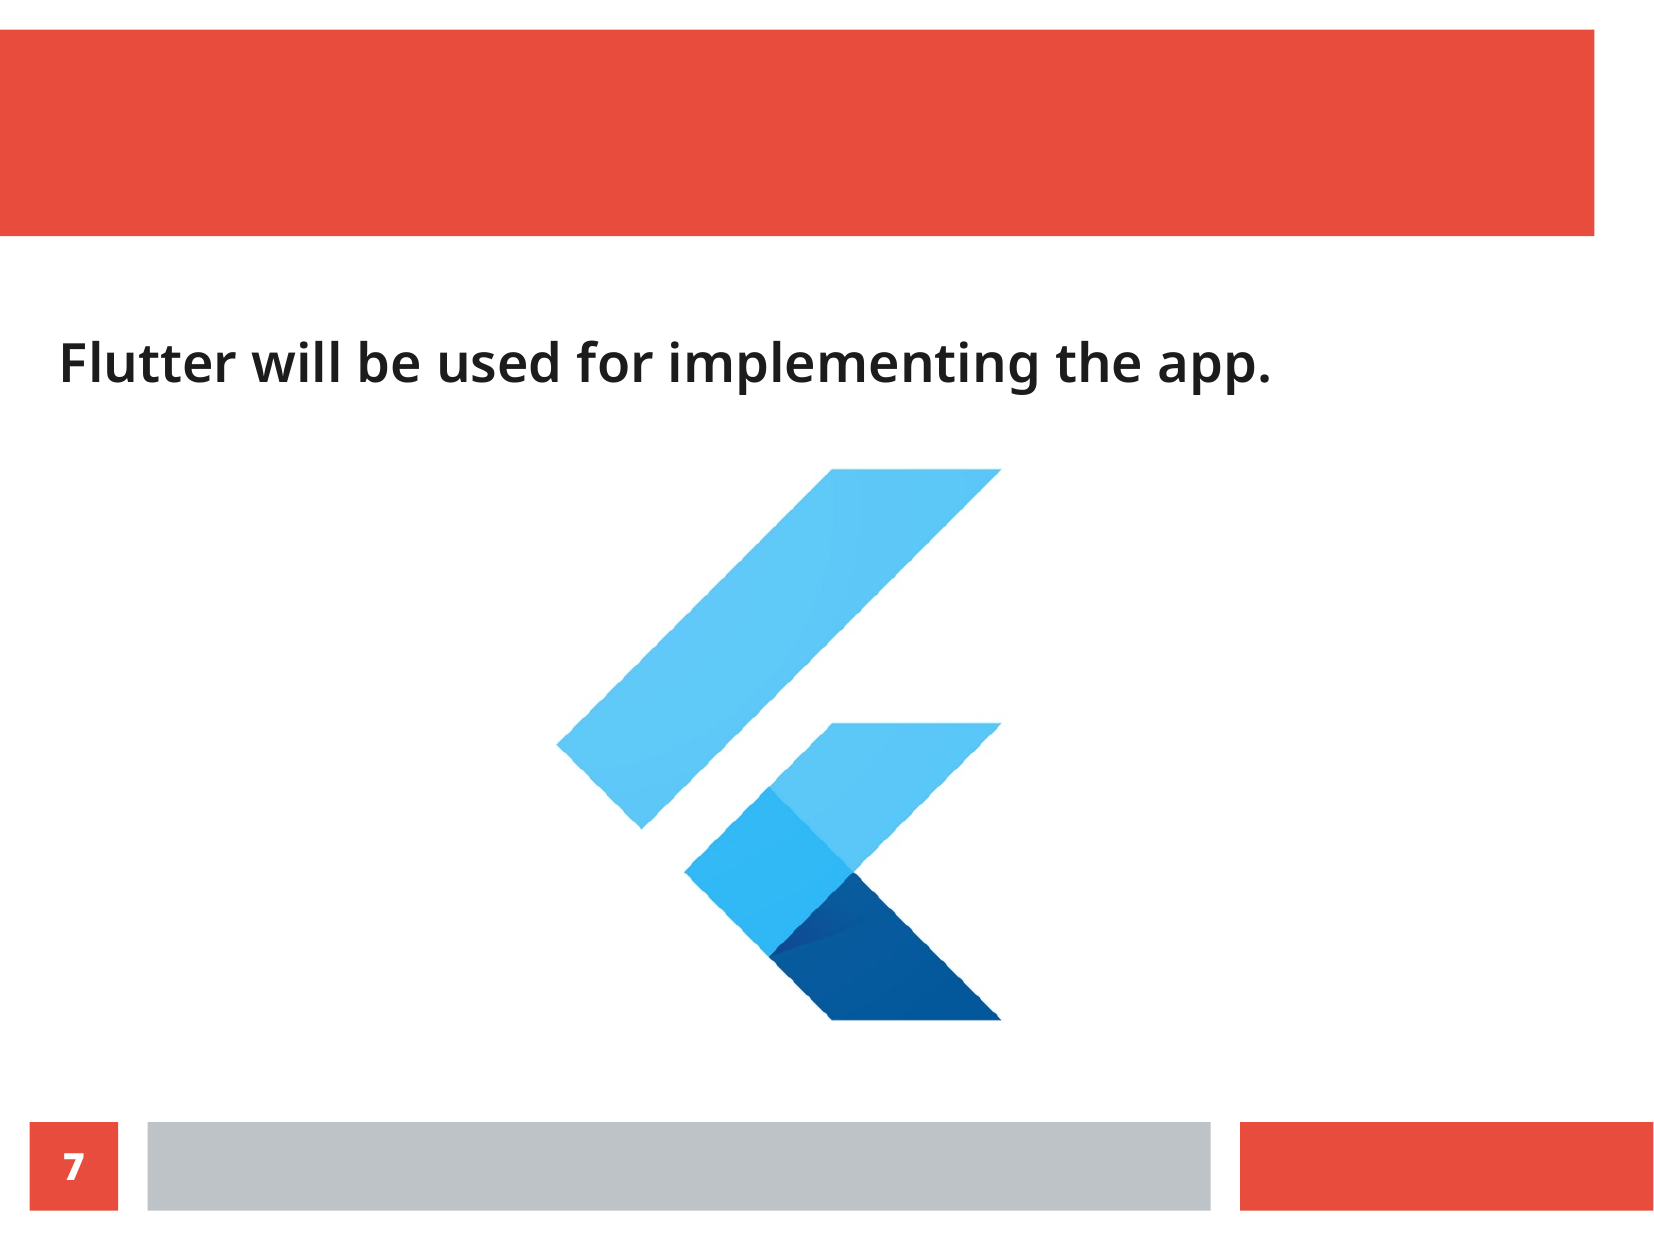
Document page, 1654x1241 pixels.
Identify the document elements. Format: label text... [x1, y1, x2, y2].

list Flutter will be used for implementing the app. [59, 324, 1565, 1093]
picture [554, 465, 1028, 1021]
